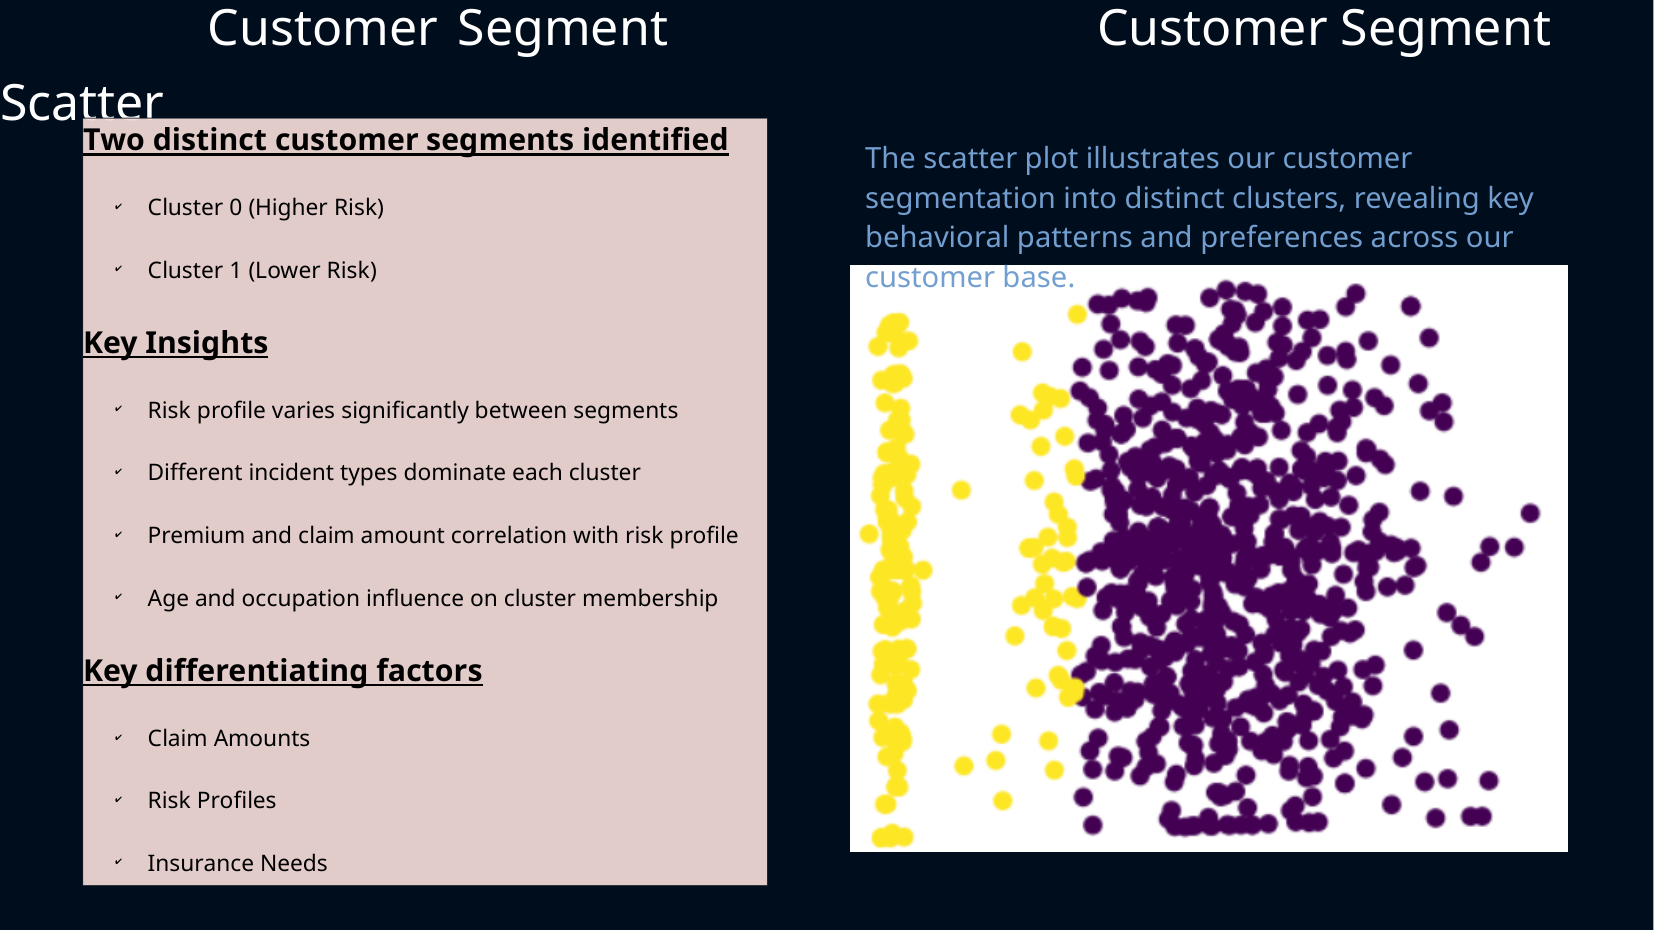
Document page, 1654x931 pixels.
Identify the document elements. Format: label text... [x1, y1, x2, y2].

title Customer Segment Customer Segment Scatter [0, 0, 1654, 100]
picture [850, 265, 1568, 852]
text_box The scatter plot illustrates our customer segmentation into distinct clusters, revealing key behavioral patterns and preferences across our customer base. [850, 129, 1560, 561]
list Two distinct customer segments identified Cluster 0 (Higher Risk) Cluster 1 (Lower Risk) Key Insights Risk profile varies significantly between segments Different incident types dominate each cluster Premium and claim amount correlation with risk profile Age and occupation influence on cluster membership Key differentiating factors Claim Amounts Risk Profiles Insurance Needs [82, 118, 768, 886]
